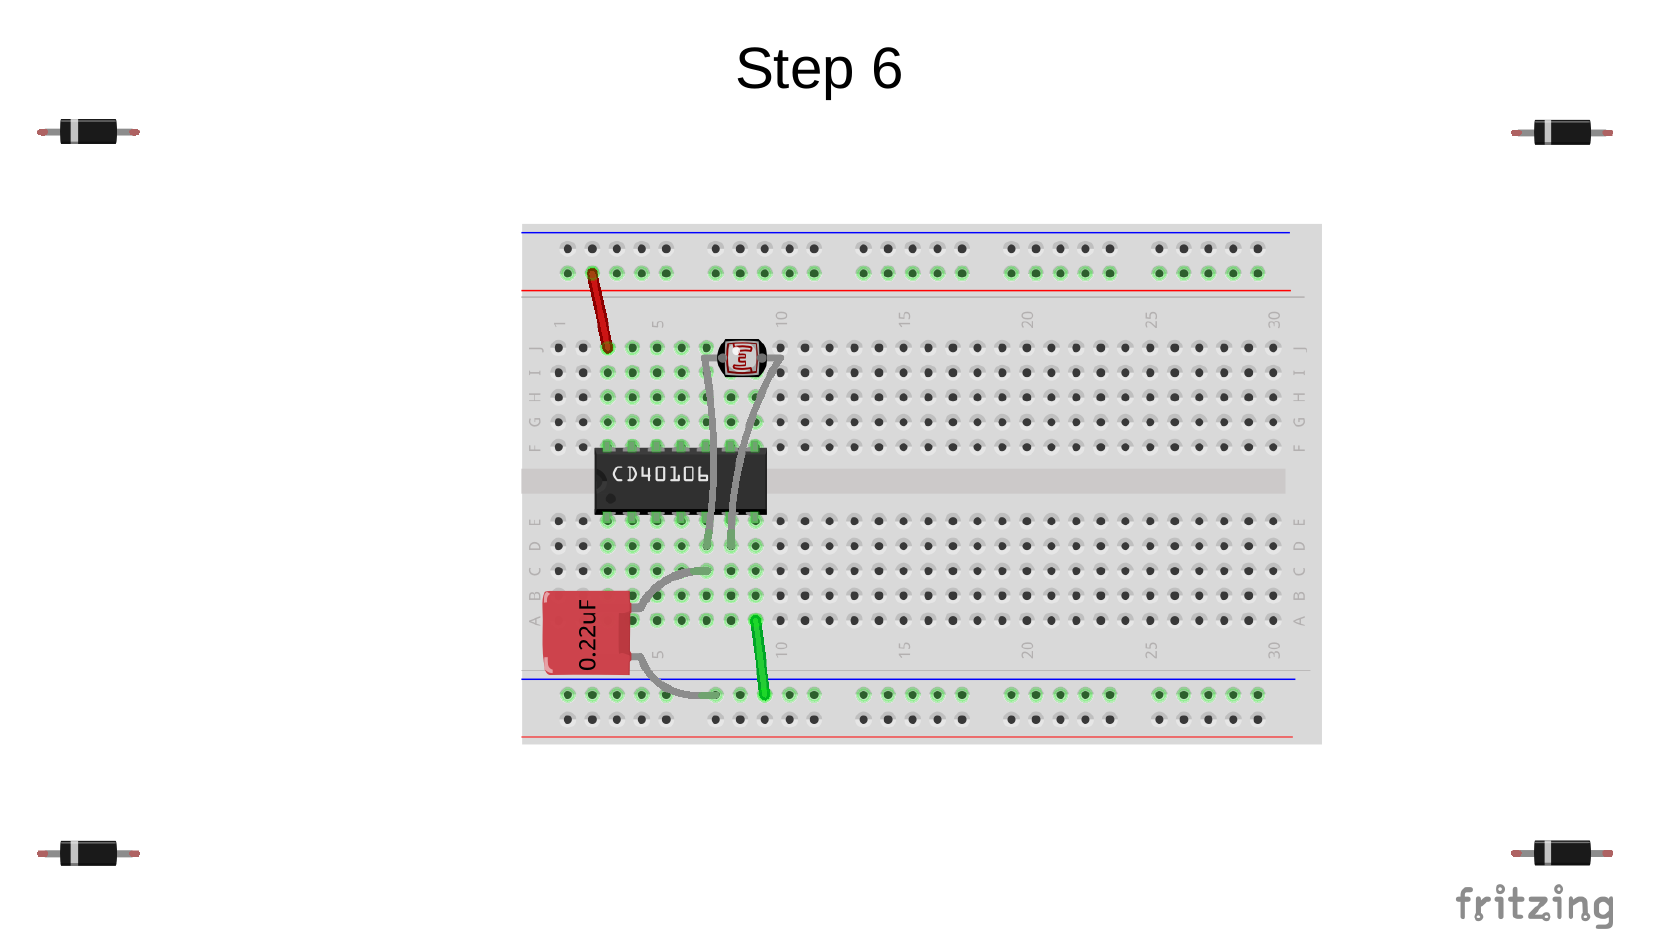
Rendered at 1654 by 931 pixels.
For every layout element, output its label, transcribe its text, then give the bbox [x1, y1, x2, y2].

title Step 6 [79, 31, 1561, 104]
picture [37, 119, 1613, 929]
